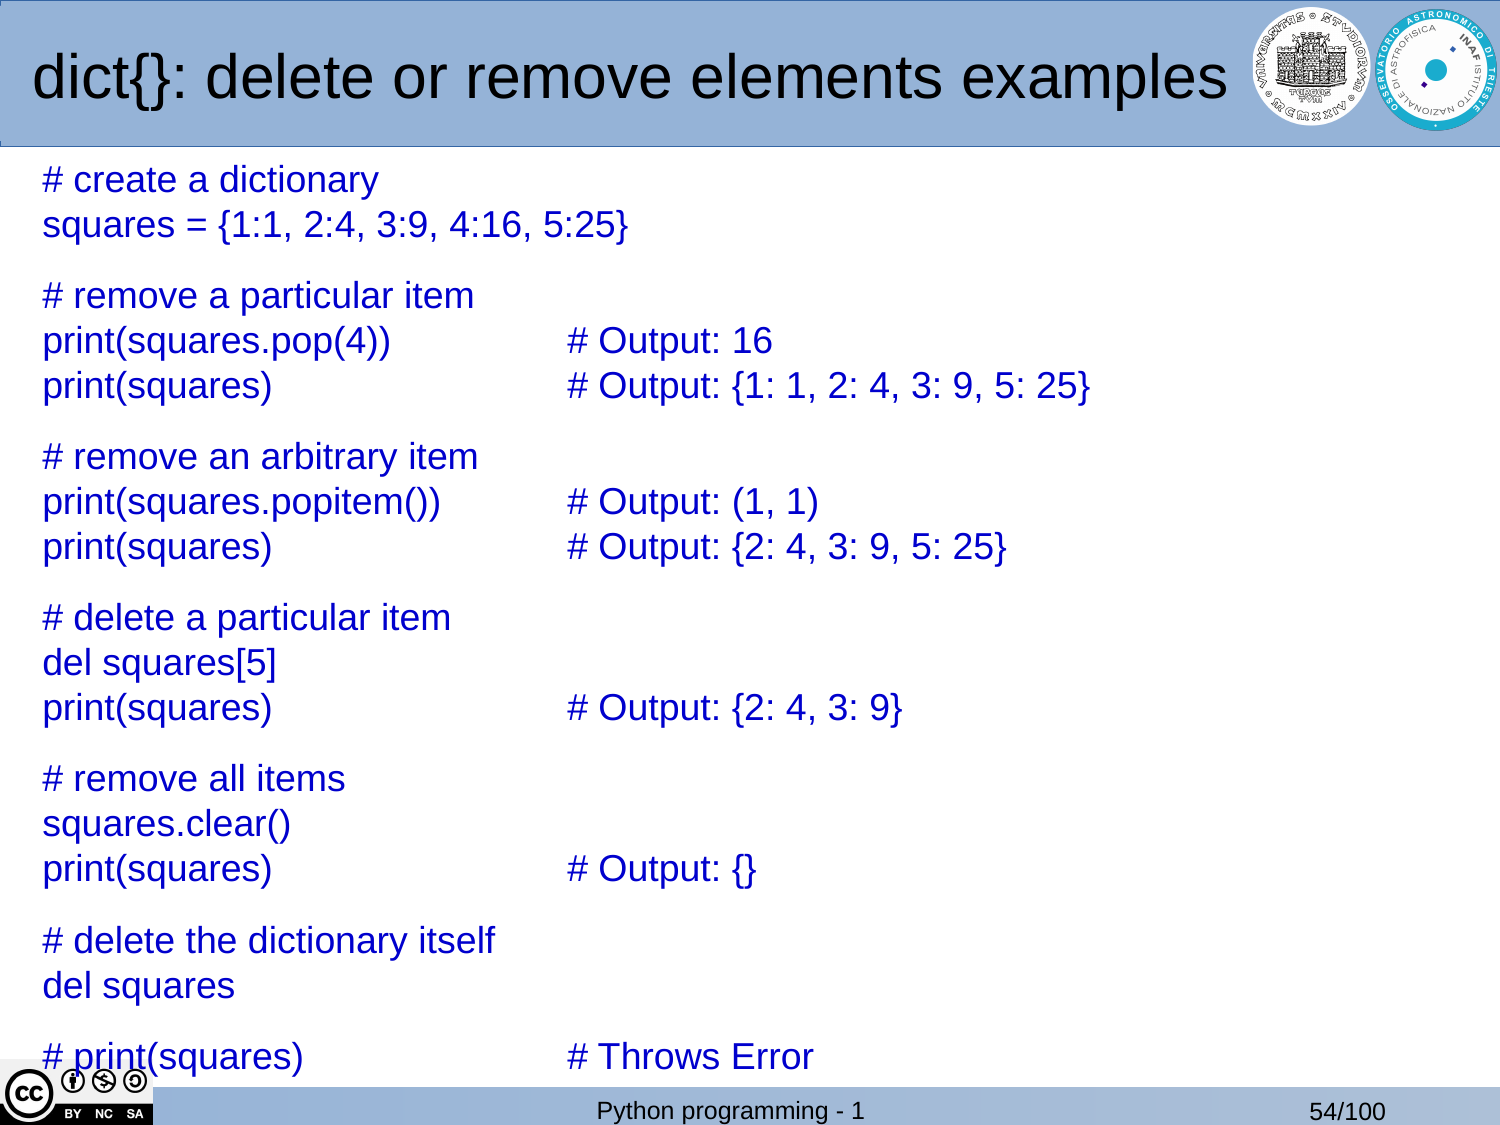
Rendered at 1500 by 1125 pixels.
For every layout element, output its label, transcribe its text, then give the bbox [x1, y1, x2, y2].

text_box dict{}: delete or remove elements examples [0, 5, 1253, 141]
picture [0, 1059, 153, 1125]
picture [79, 1059, 89, 1067]
list # create a dictionary squares = {1:1, 2:4, 3:9, 4:16, 5:25} # remove a particular item print(squares.pop(4)) # Output: 16 print(squares) # Output: {1: 1, 2: 4, 3: 9, 5: 25} # remove an arbitrary item print(squares.popitem()) # Output: (1, 1) print(squares) # Output: {2: 4, 3: 9, 5: 25} # delete a particular item del squares[5] print(squares) # Output: {2: 4, 3: 9} # remove all items squares.clear() print(squares) # Output: {} # delete the dictionary itself del squares # print(squares) # Throws Error [27, 146, 1500, 1059]
picture [1253, 0, 1500, 146]
